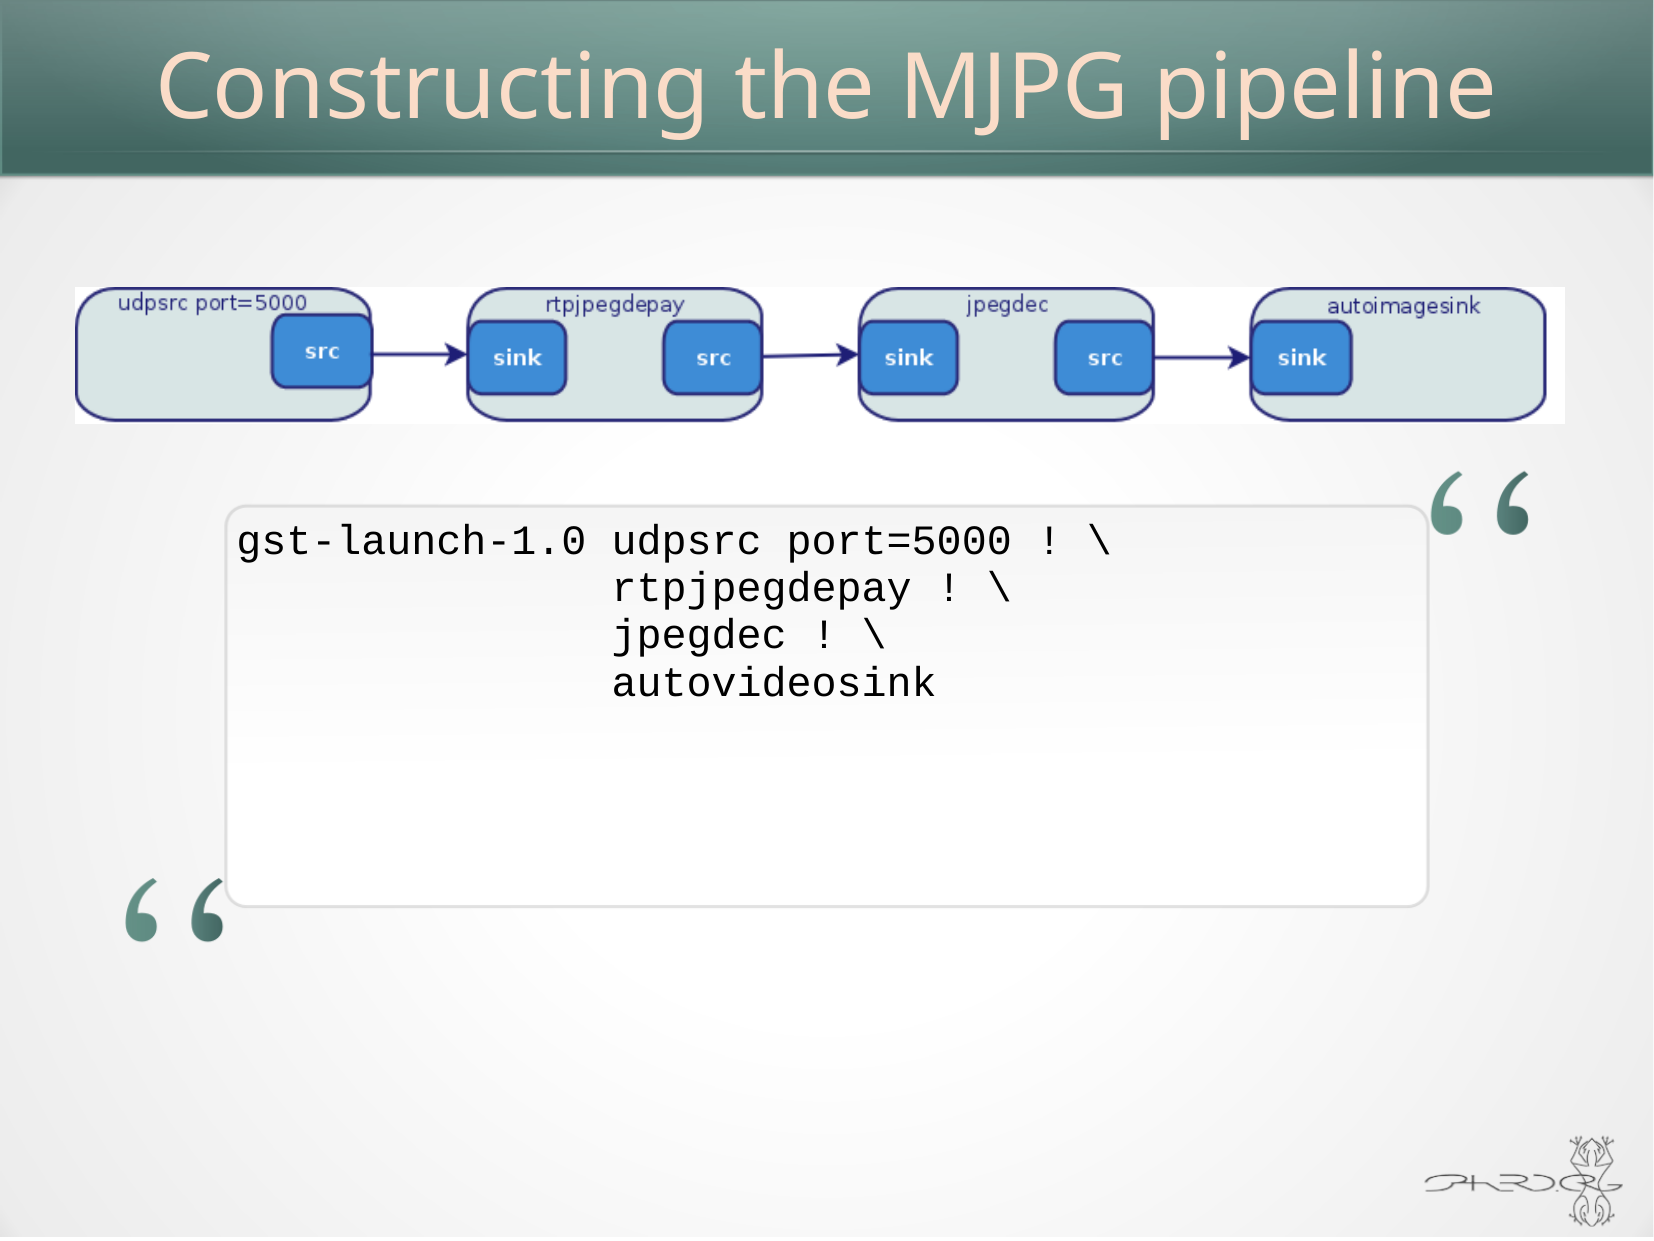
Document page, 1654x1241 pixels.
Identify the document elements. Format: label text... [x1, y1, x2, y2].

title Constructing the MJPG pipeline [82, 11, 1571, 154]
list gst-launch-1.0 udpsrc port=5000 ! \ rtpjpegdepay ! \ jpegdec ! \ autovideosink [236, 519, 1430, 898]
picture [0, 0, 1654, 1237]
